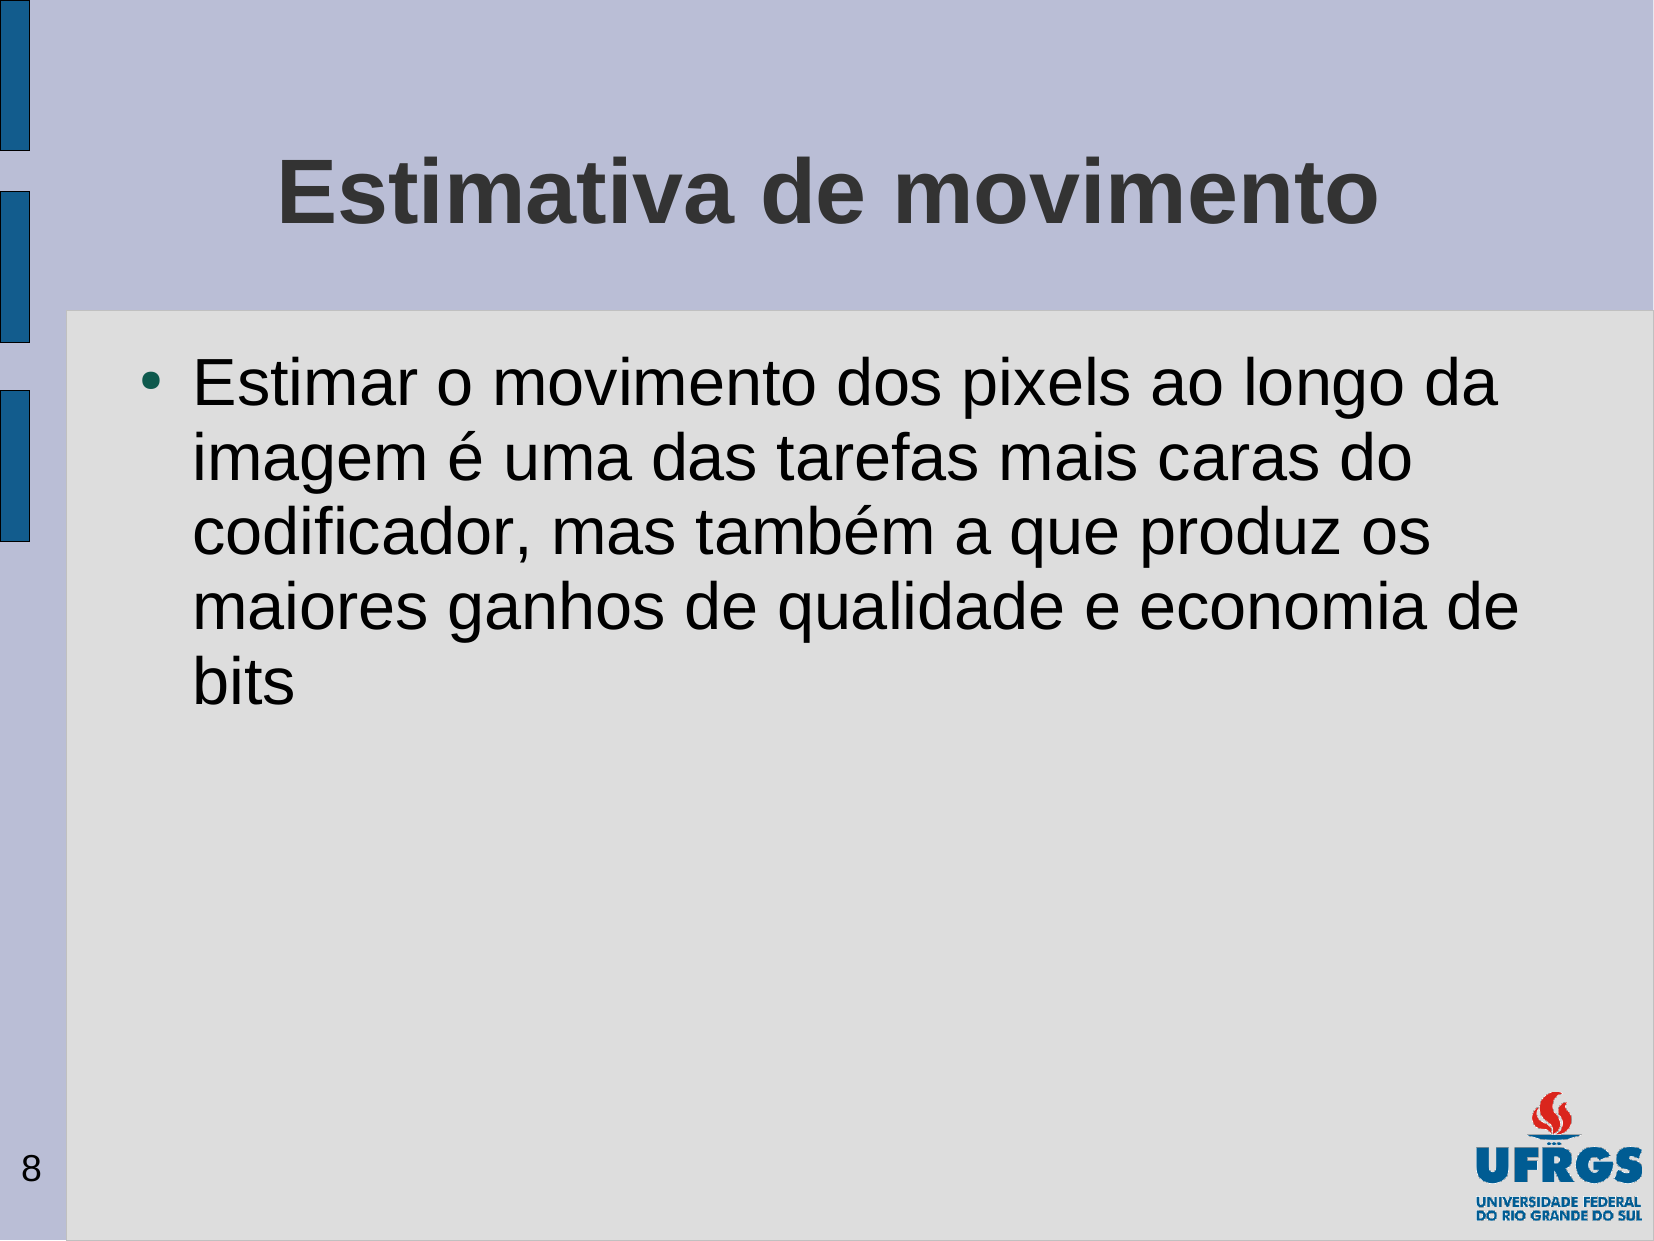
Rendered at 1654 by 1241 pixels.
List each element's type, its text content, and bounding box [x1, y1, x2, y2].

picture [1476, 1092, 1642, 1221]
list Estimar o movimento dos pixels ao longo da imagem é uma das tarefas mais caras do codificador, mas também a que produz os maiores ganhos de qualidade e economia de bits [121, 344, 1534, 1064]
title Estimativa de movimento [123, 88, 1536, 296]
